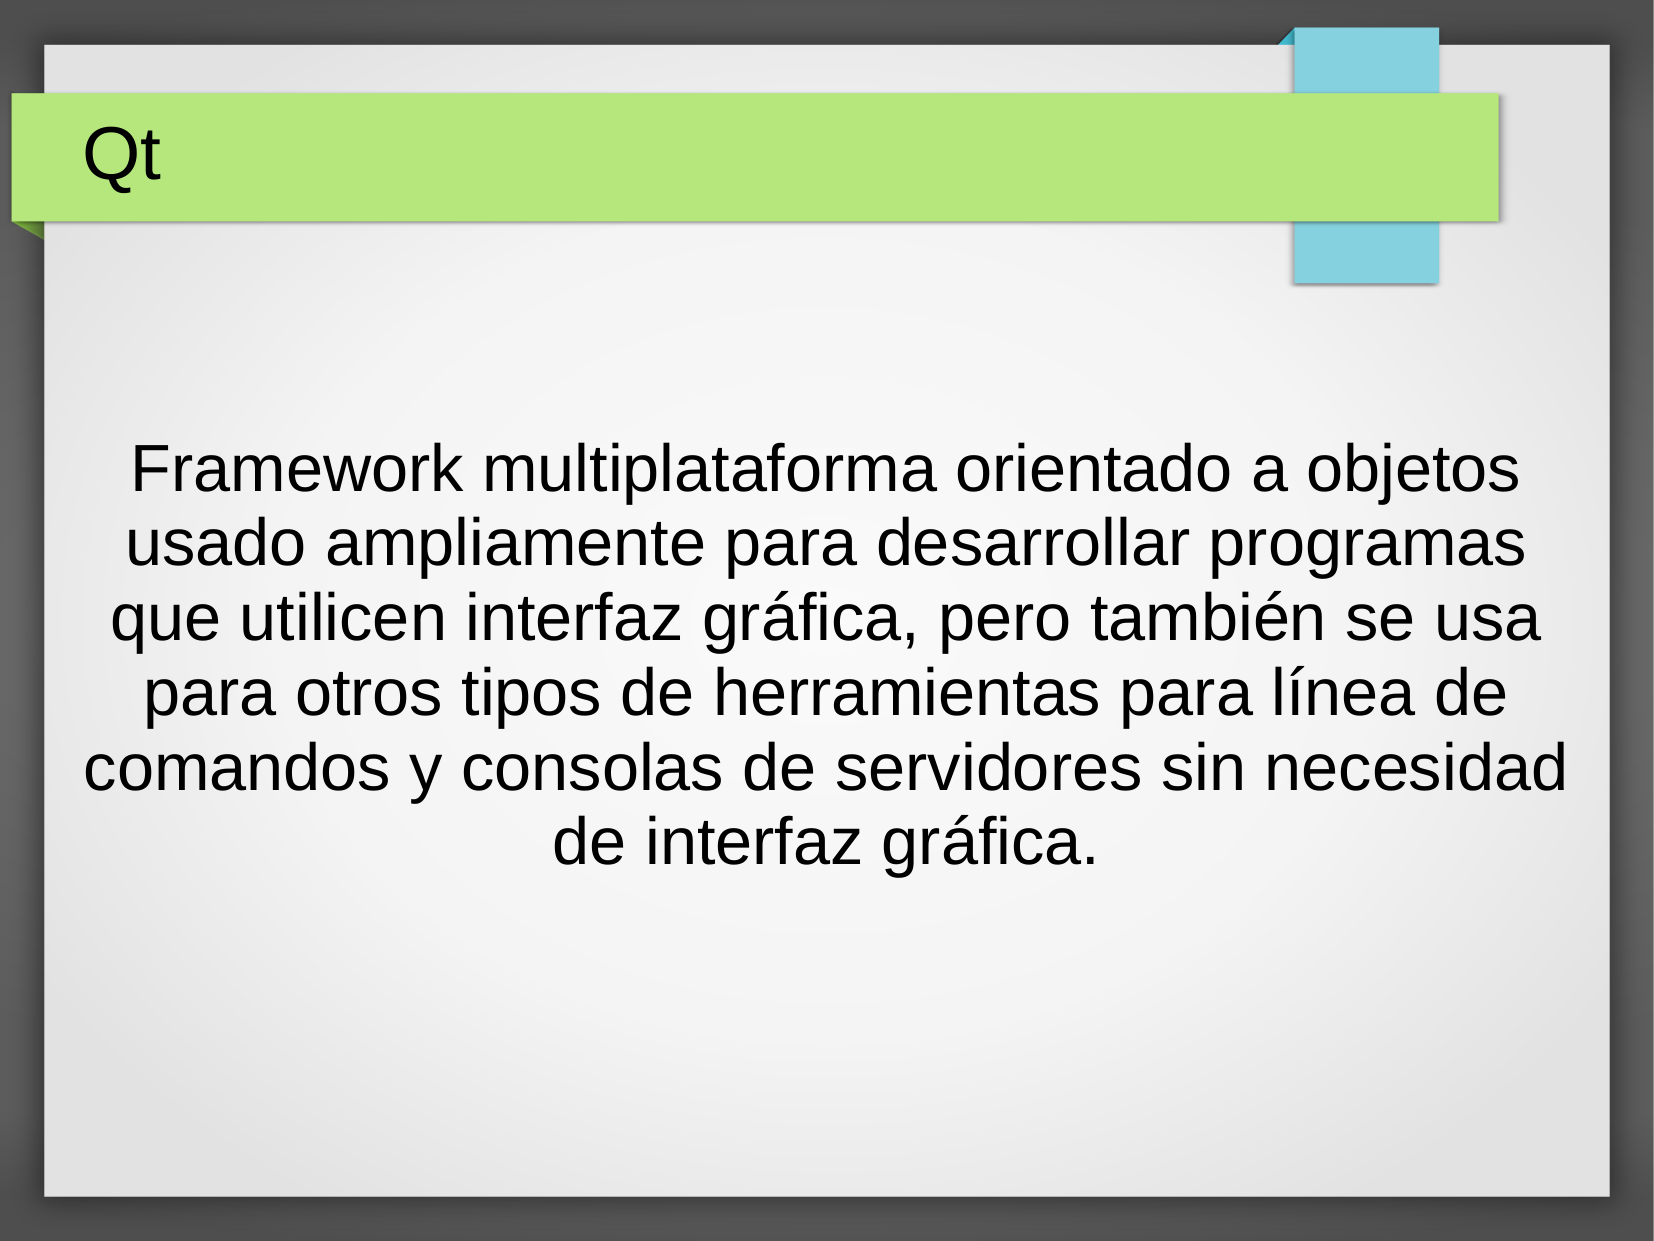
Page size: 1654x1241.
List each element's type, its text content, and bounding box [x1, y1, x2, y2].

subtitle Framework multiplataforma orientado a objetos usado ampliamente para desarrollar programas que utilicen interfaz gráfica, pero también se usa para otros tipos de herramientas para línea de comandos y consolas de servidores sin necesidad de interfaz gráfica. [82, 295, 1571, 1015]
picture [0, 0, 1654, 1241]
title Qt [82, 94, 1264, 213]
